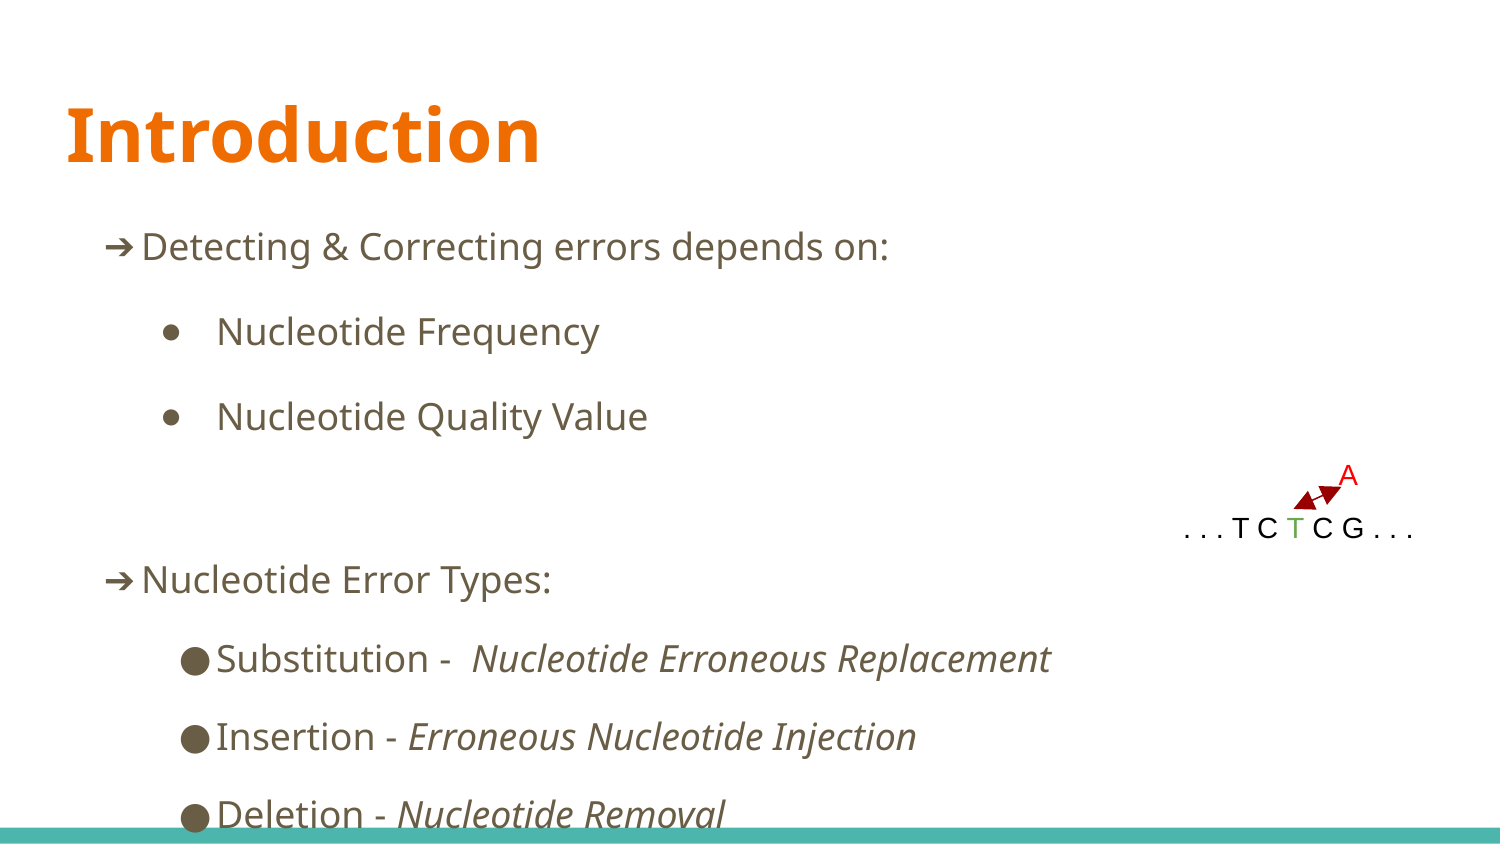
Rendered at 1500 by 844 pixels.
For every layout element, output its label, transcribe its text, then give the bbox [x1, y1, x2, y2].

list Detecting & Correcting errors depends on: Nucleotide Frequency Nucleotide Quality Value Nucleotide Error Types: Substitution - Nucleotide Erroneous Replacement Insertion - Erroneous Nucleotide Injection Deletion - Nucleotide Removal [51, 207, 1449, 750]
text_box . . . T C T C G . . . [1168, 494, 1449, 538]
text_box A [1323, 441, 1392, 498]
title Introduction [51, 72, 1449, 189]
